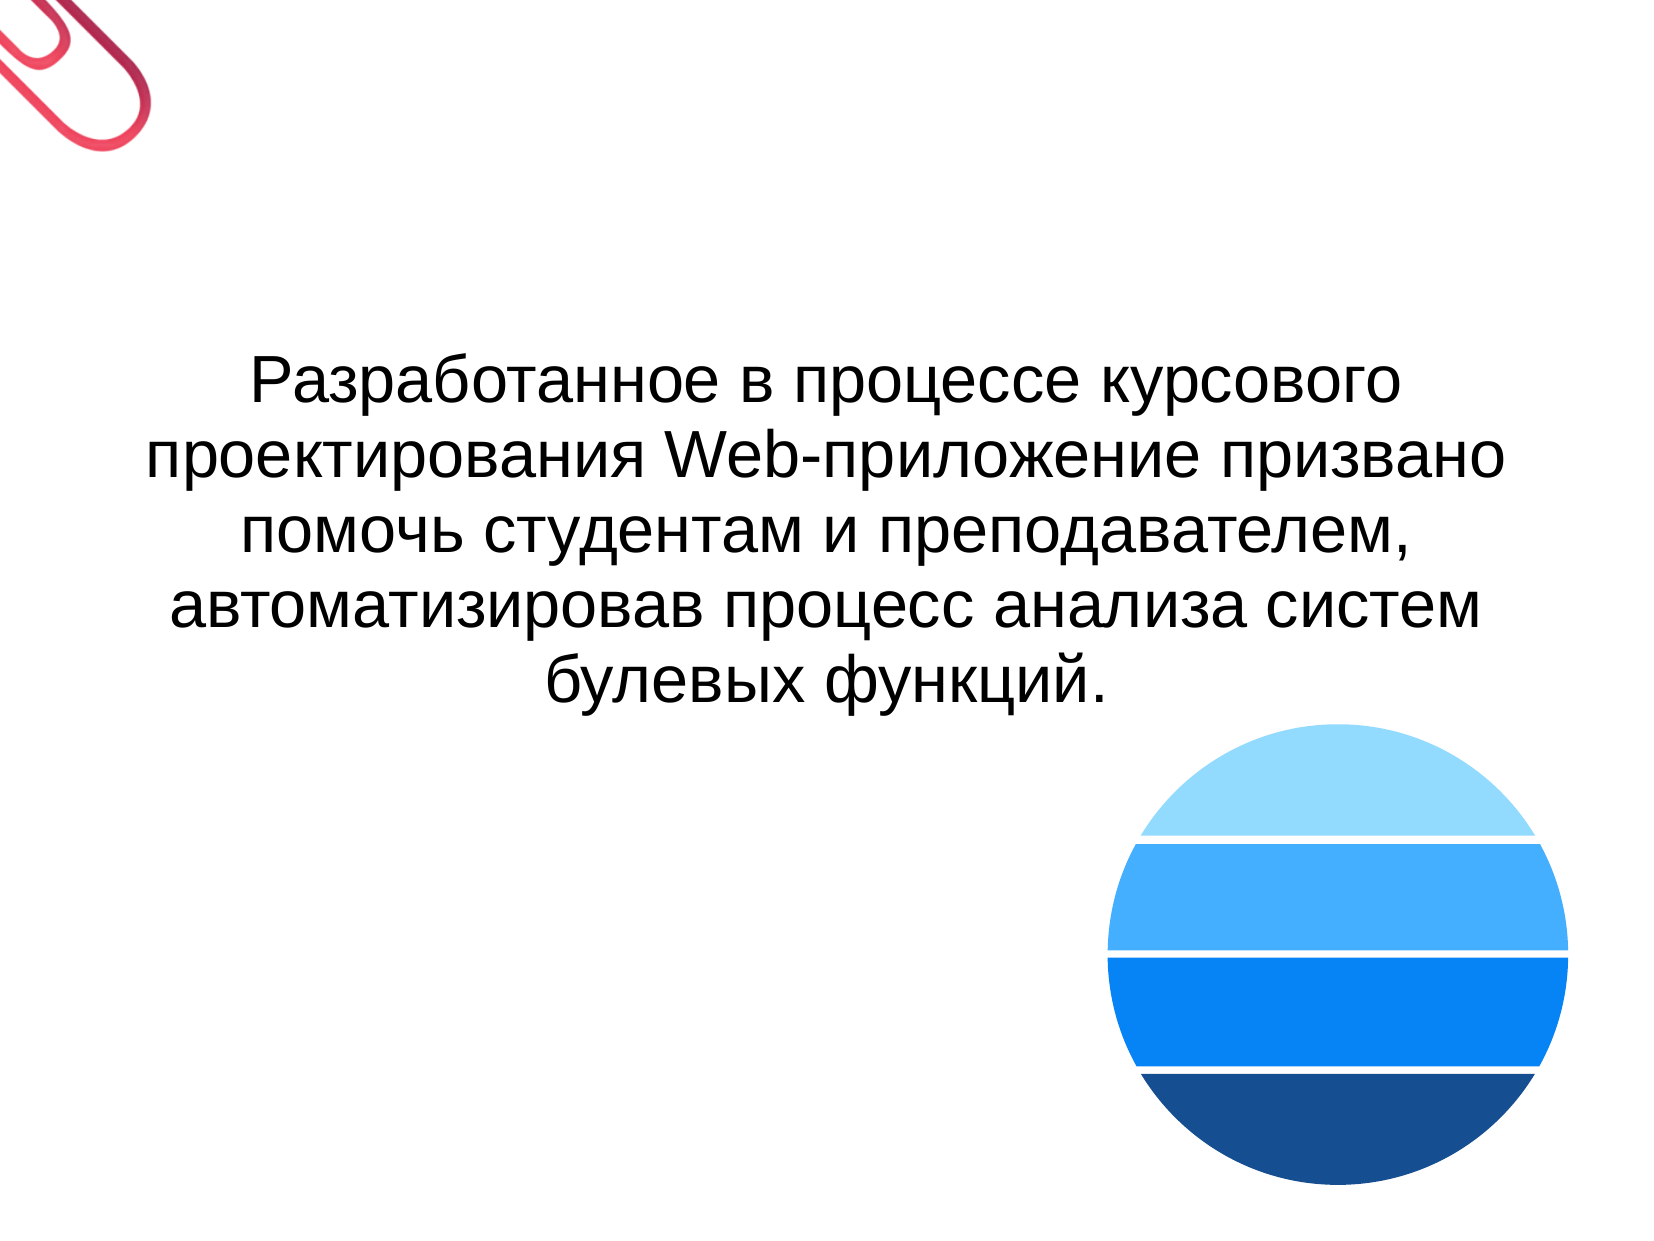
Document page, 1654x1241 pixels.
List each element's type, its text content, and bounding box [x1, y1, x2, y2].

picture [0, 0, 256, 256]
subtitle Разработанное в процессе курсового проектирования Web-приложение призвано помочь студентам и преподавателем, автоматизировав процесс анализа систем булевых функций. [82, 49, 1571, 1010]
picture [1090, 699, 1588, 1206]
